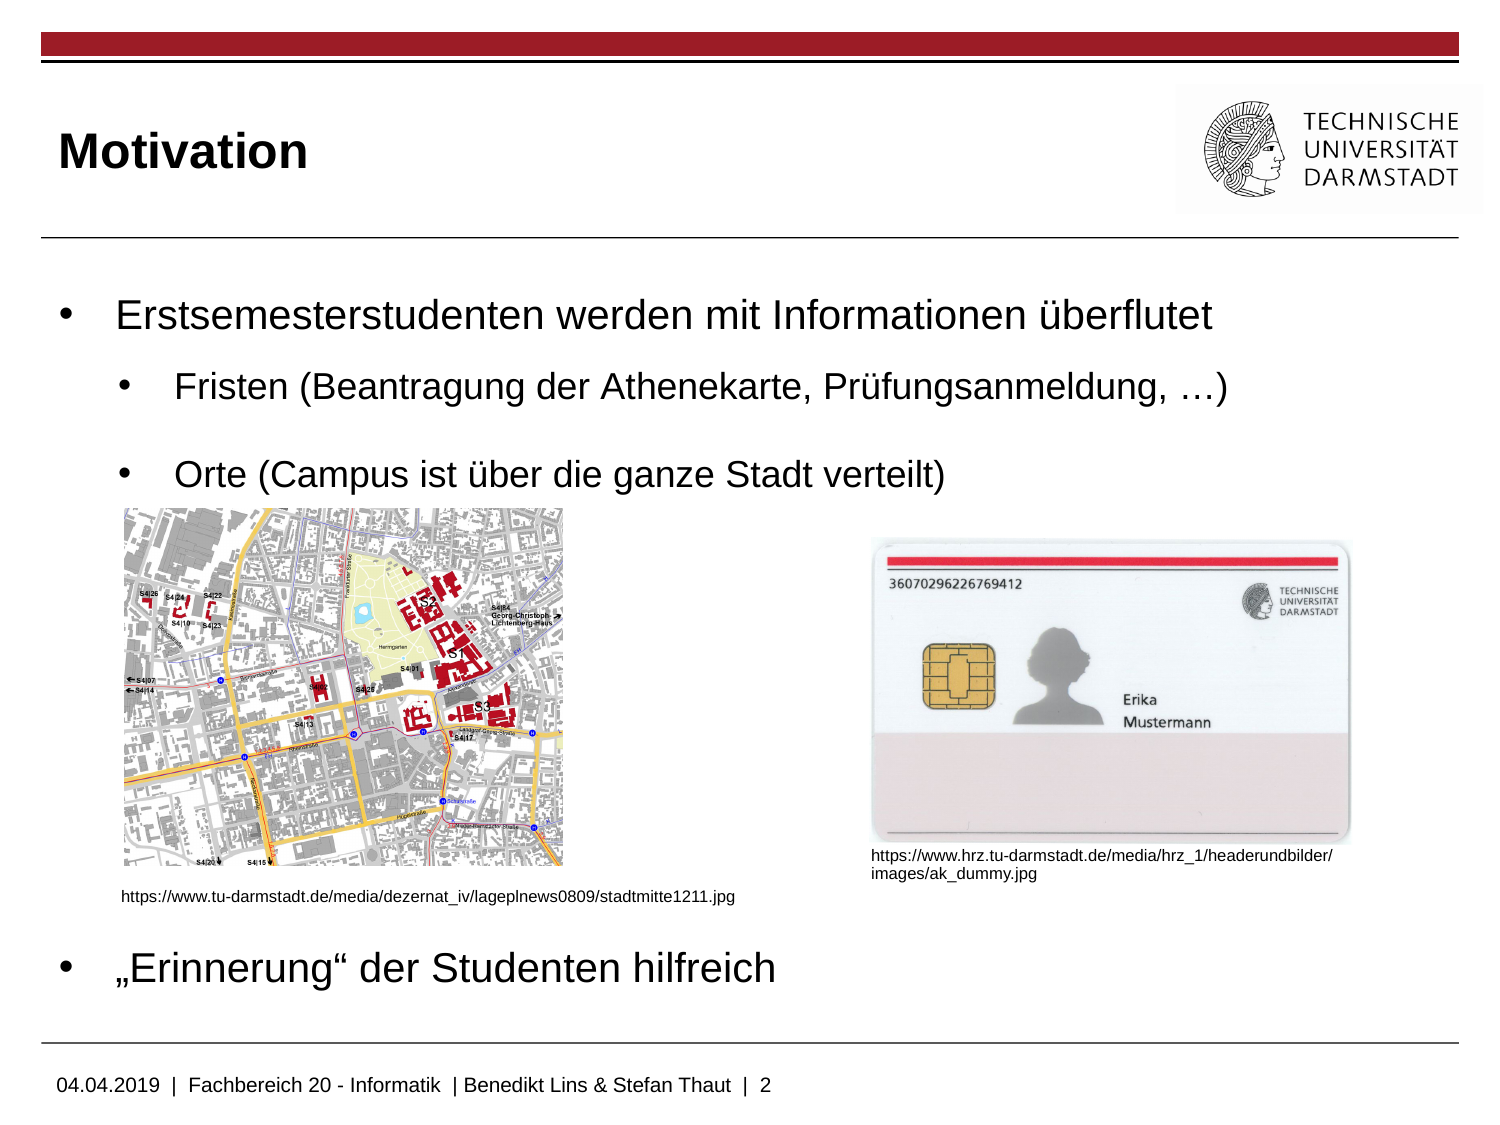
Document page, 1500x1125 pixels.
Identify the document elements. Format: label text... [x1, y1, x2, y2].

picture [869, 537, 1353, 838]
picture [124, 508, 563, 867]
title Motivation [58, 80, 1149, 218]
picture [1175, 84, 1484, 214]
text_box https://www.hrz.tu-darmstadt.de/media/hrz_1/headerundbilder/images/ak_dummy.jpg [856, 838, 1388, 910]
text_box https://www.tu-darmstadt.de/media/dezernat_iv/lageplnews0809/stadtmitte1211.jpg [106, 879, 756, 952]
list Erstsemesterstudenten werden mit Informationen überflutet Fristen (Beantragung der Athenekarte, Prüfungsanmeldung, …) Orte (Campus ist über die ganze Stadt verteilt) „Erinnerung“ der Studenten hilfreich [59, 265, 1359, 1001]
